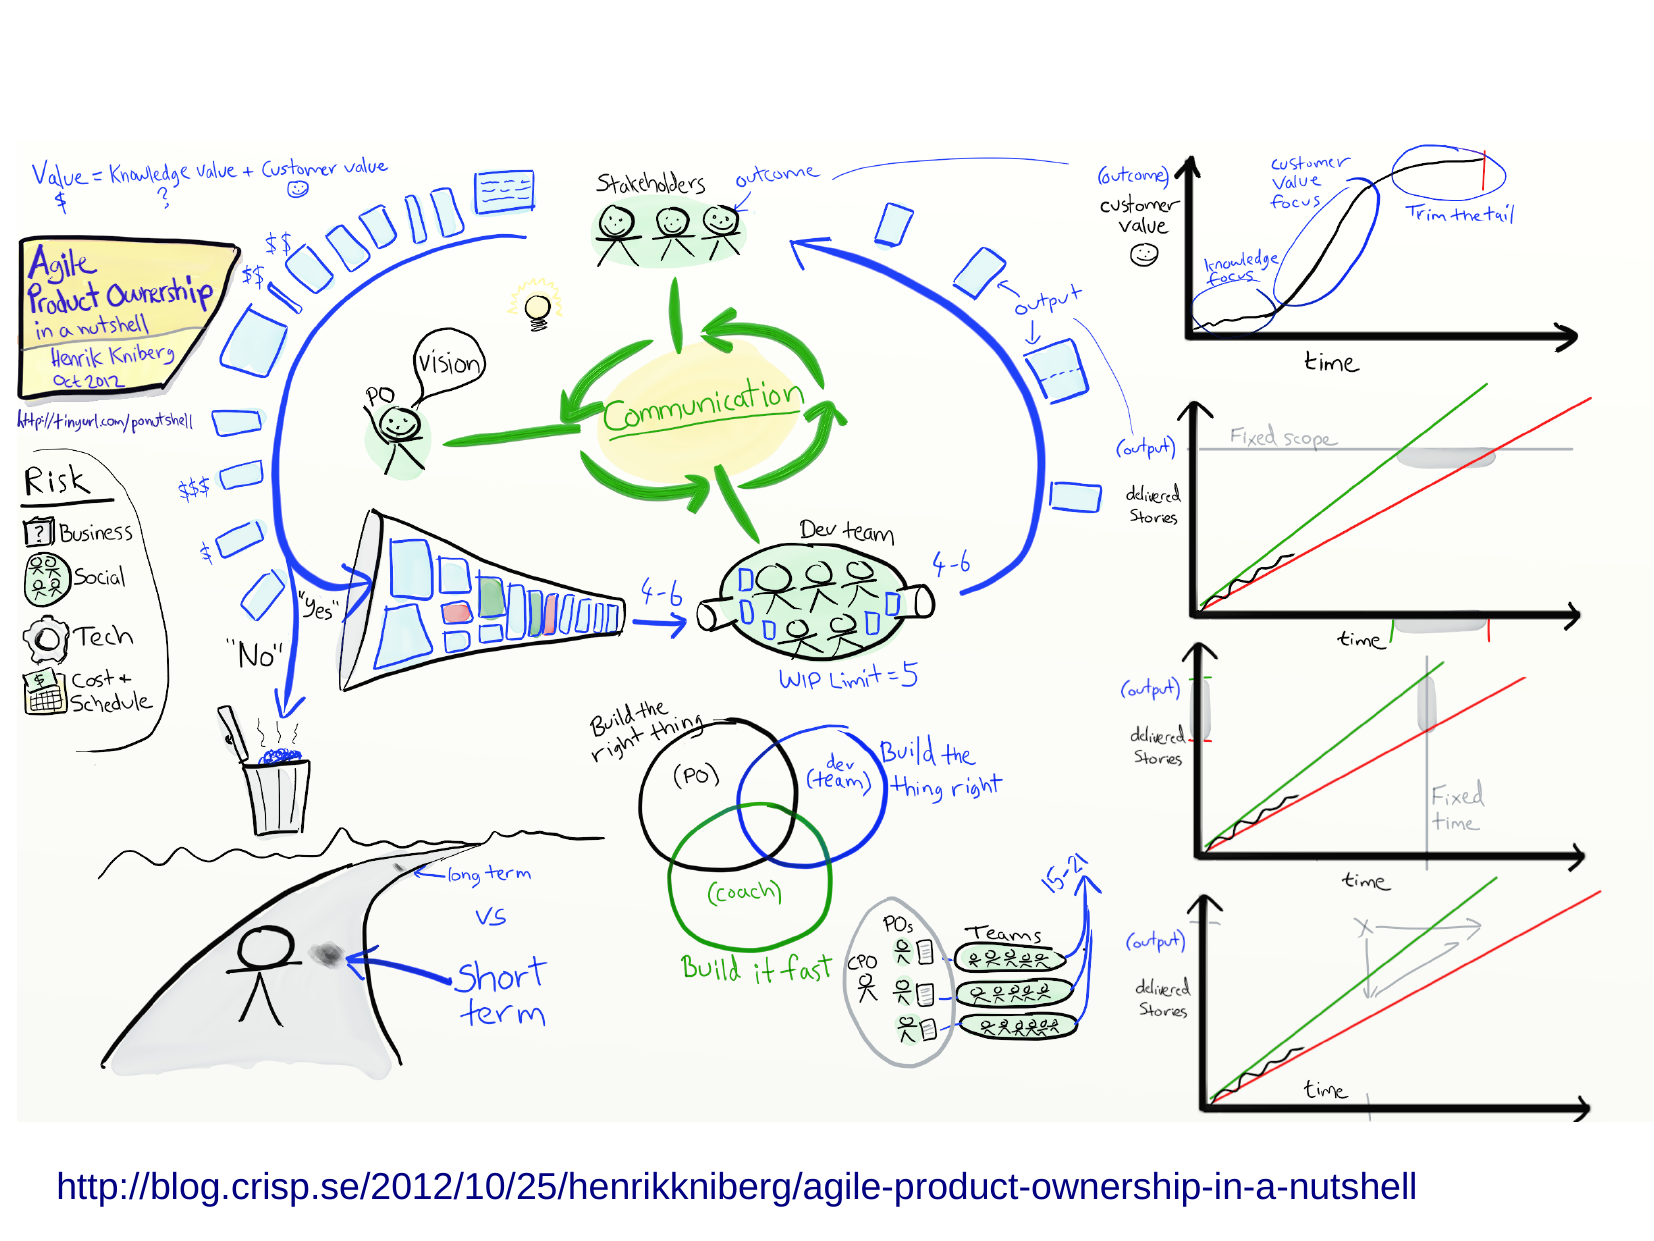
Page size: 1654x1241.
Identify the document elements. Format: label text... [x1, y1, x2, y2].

text_box http://blog.crisp.se/2012/10/25/henrikkniberg/agile-product-ownership-in-a-nutshell [41, 1157, 1465, 1215]
picture [17, 141, 1654, 1123]
